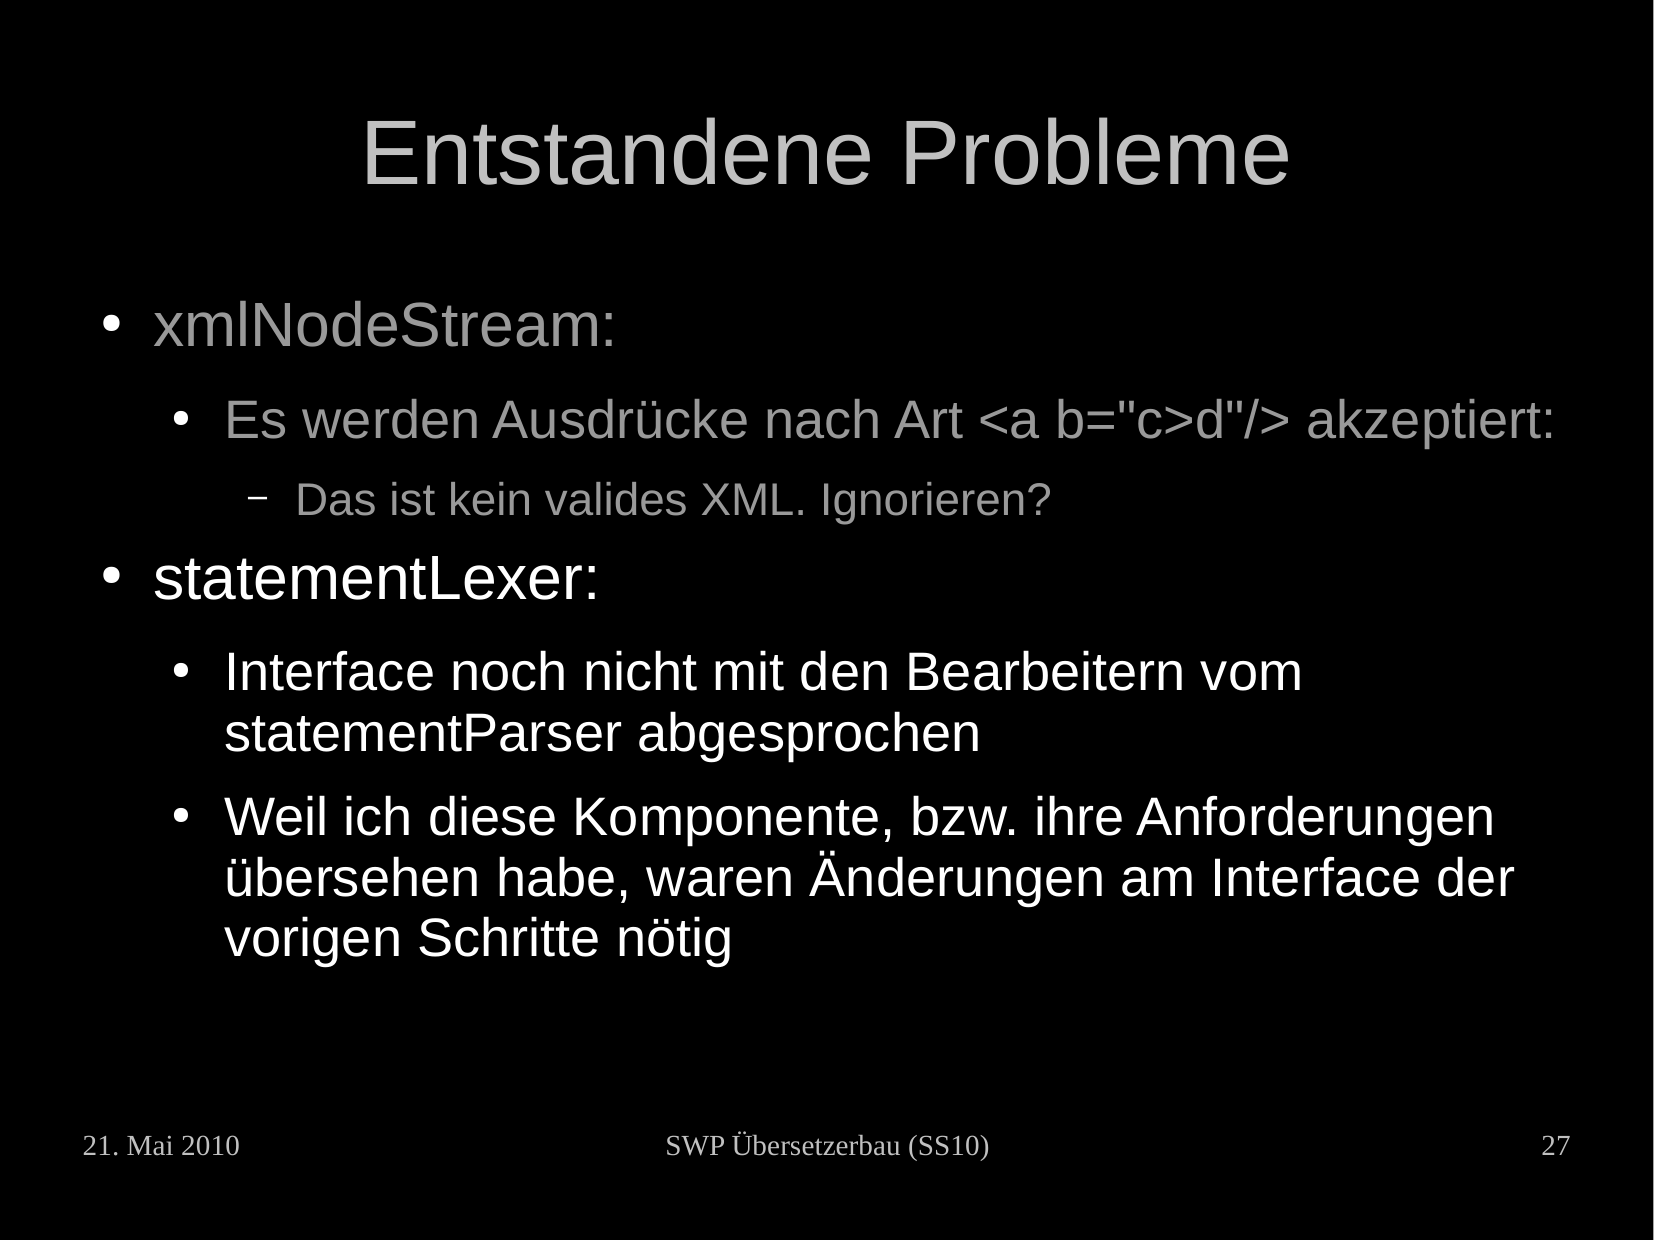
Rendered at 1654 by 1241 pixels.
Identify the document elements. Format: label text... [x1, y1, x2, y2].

list xmlNodeStream: Es werden Ausdrücke nach Art <a b="c>d"/> akzeptiert: Das ist kein valides XML. Ignorieren? statementLexer: Interface noch nicht mit den Bearbeitern vom statementParser abgesprochen Weil ich diese Komponente, bzw. ihre Anforderungen übersehen habe, waren Änderungen am Interface der vorigen Schritte nötig [82, 290, 1571, 1109]
title Entstandene Probleme [82, 49, 1571, 257]
